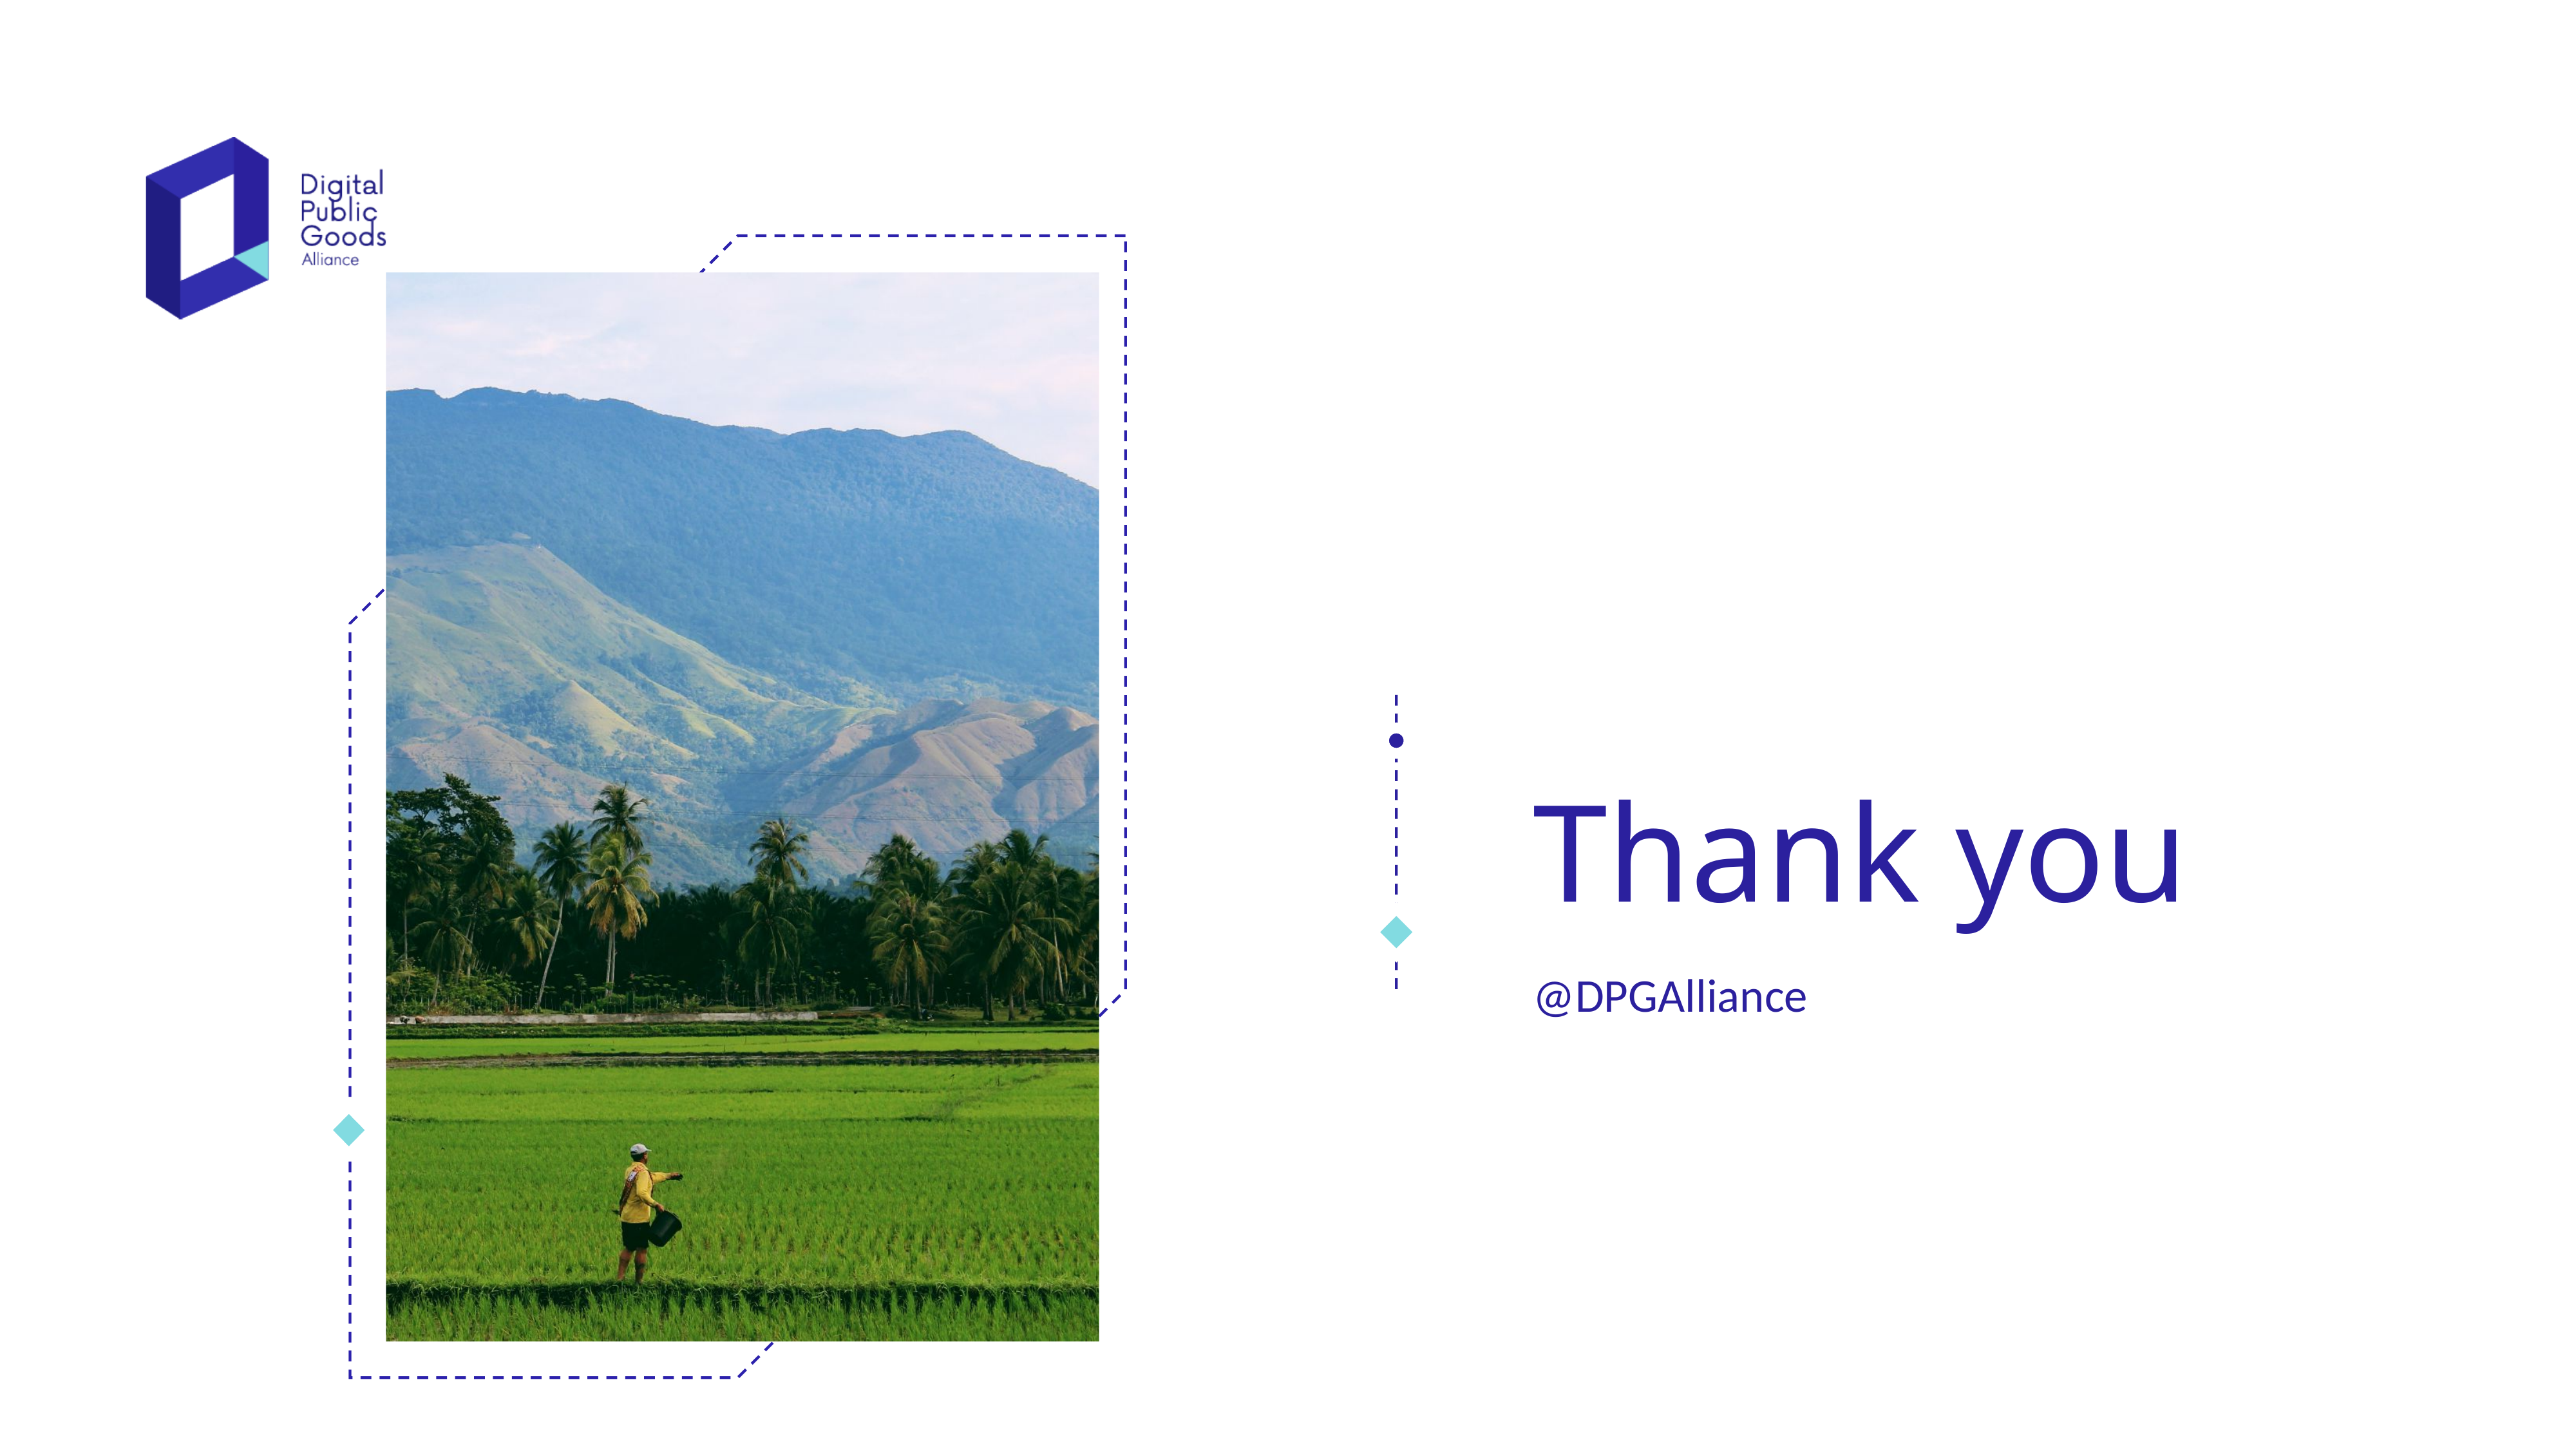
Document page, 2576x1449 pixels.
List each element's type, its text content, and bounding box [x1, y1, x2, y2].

text_box [325, 1106, 372, 1154]
text_box [1383, 728, 1409, 753]
picture [146, 137, 1099, 1341]
text_box @DPGAlliance [1523, 955, 2150, 1088]
text_box [1372, 909, 1420, 956]
title Thank you [1523, 701, 2302, 994]
